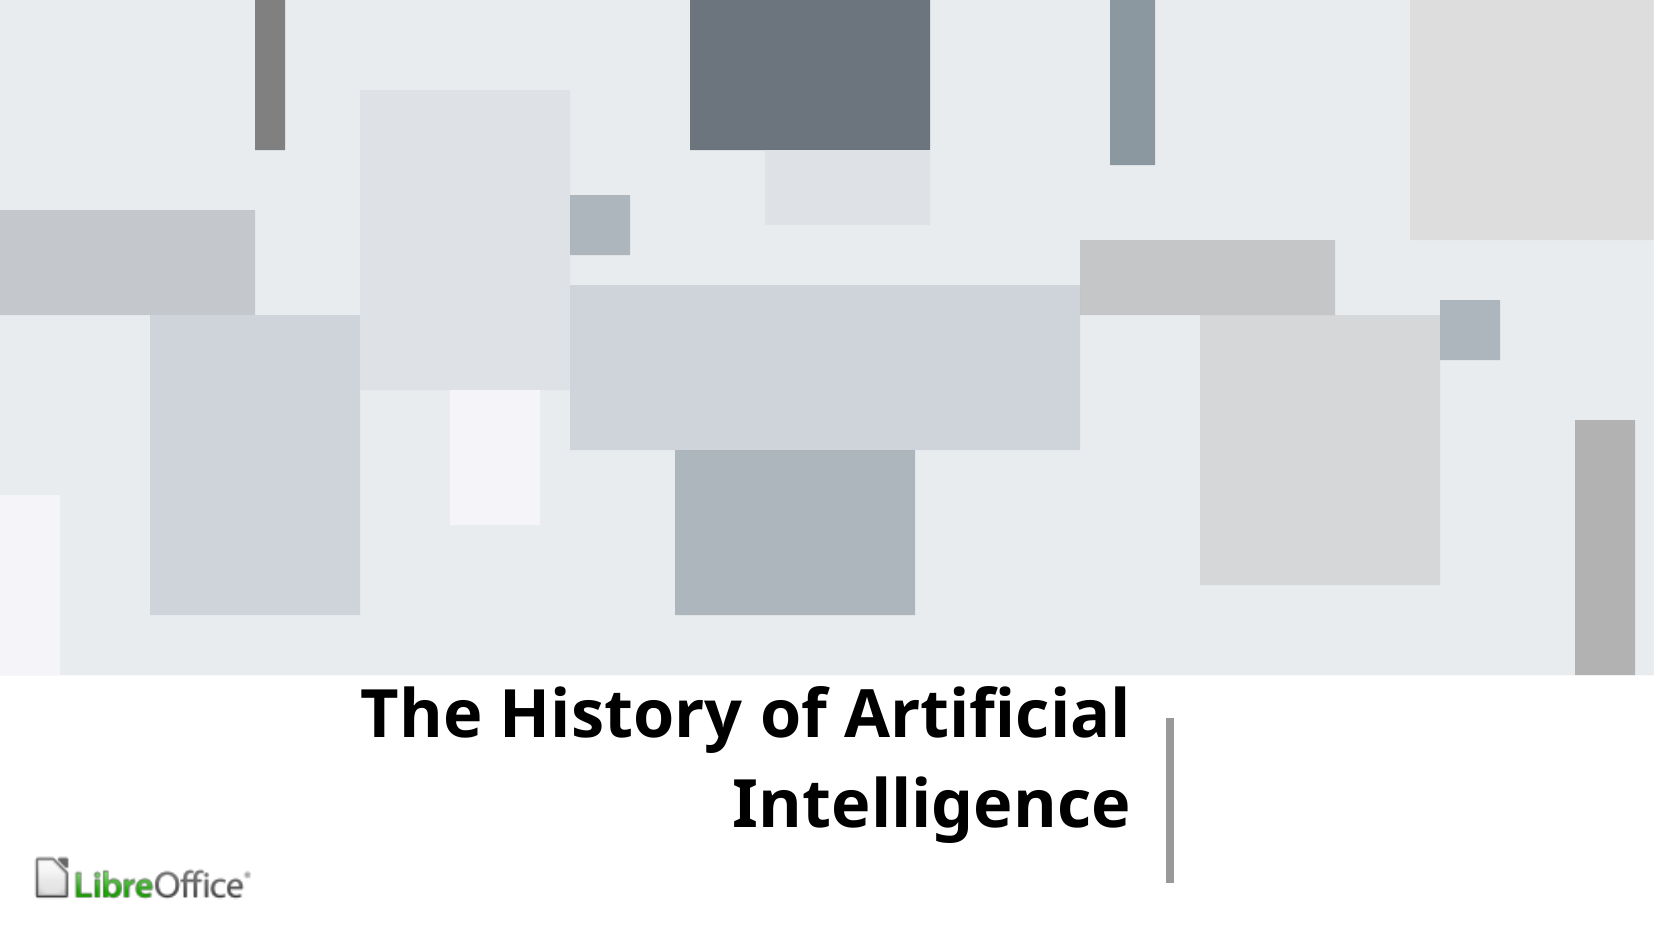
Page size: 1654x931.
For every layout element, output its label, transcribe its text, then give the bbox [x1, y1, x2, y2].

title The History of Artificial Intelligence [0, 568, 1132, 931]
